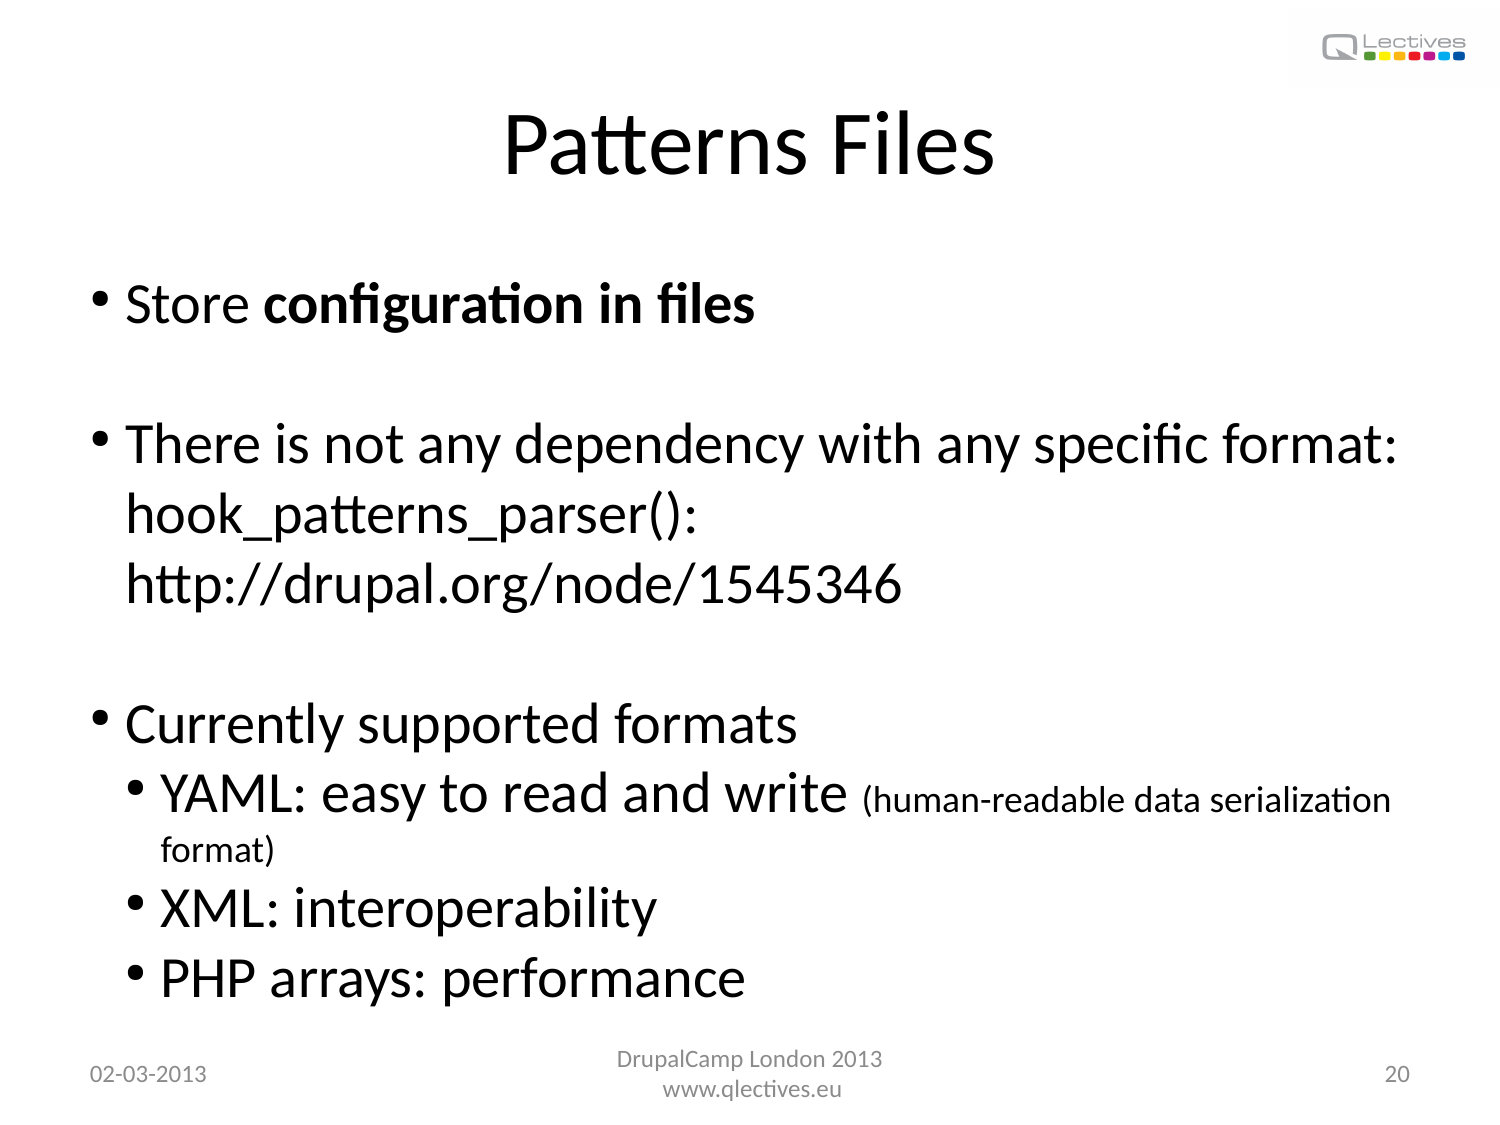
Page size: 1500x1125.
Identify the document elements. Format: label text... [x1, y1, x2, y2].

text_box Patterns Files [74, 44, 1425, 233]
text_box 02-03-2013 [74, 1042, 425, 1103]
picture [1288, 9, 1500, 90]
text_box <number> [1074, 1042, 1425, 1103]
text_box DrupalCamp London 2013 www.qlectives.eu [512, 1042, 988, 1103]
text_box Store configuration in files There is not any dependency with any specific format: hook_patterns_parser(): http://drupal.org/node/1545346 Currently supported formats YAML: easy to read and write (human-readable data serialization format) XML: interoperability PHP arrays: performance [75, 187, 1425, 979]
